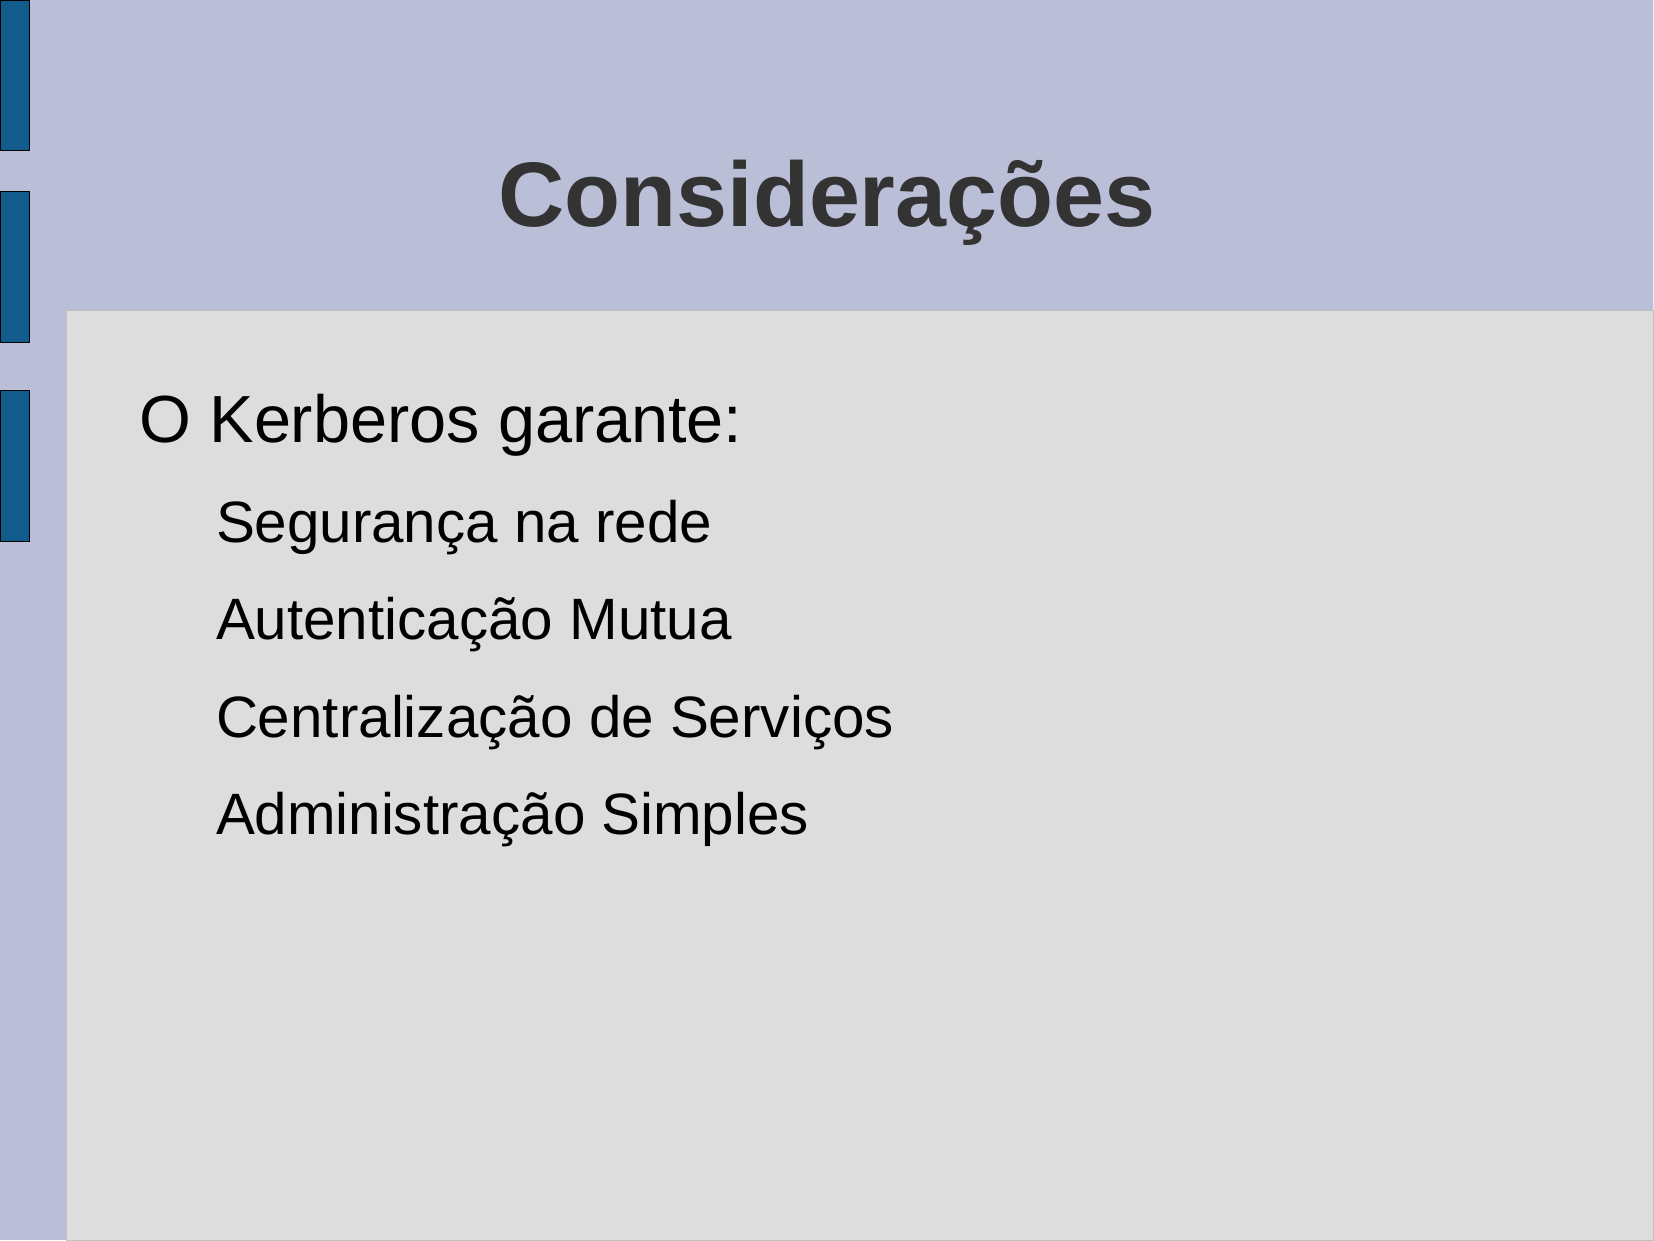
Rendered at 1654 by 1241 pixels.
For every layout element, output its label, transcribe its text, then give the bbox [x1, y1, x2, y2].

list O Kerberos garante: Segurança na rede Autenticação Mutua Centralização de Serviços Administração Simples [121, 344, 1534, 1127]
title Considerações [121, 91, 1534, 299]
